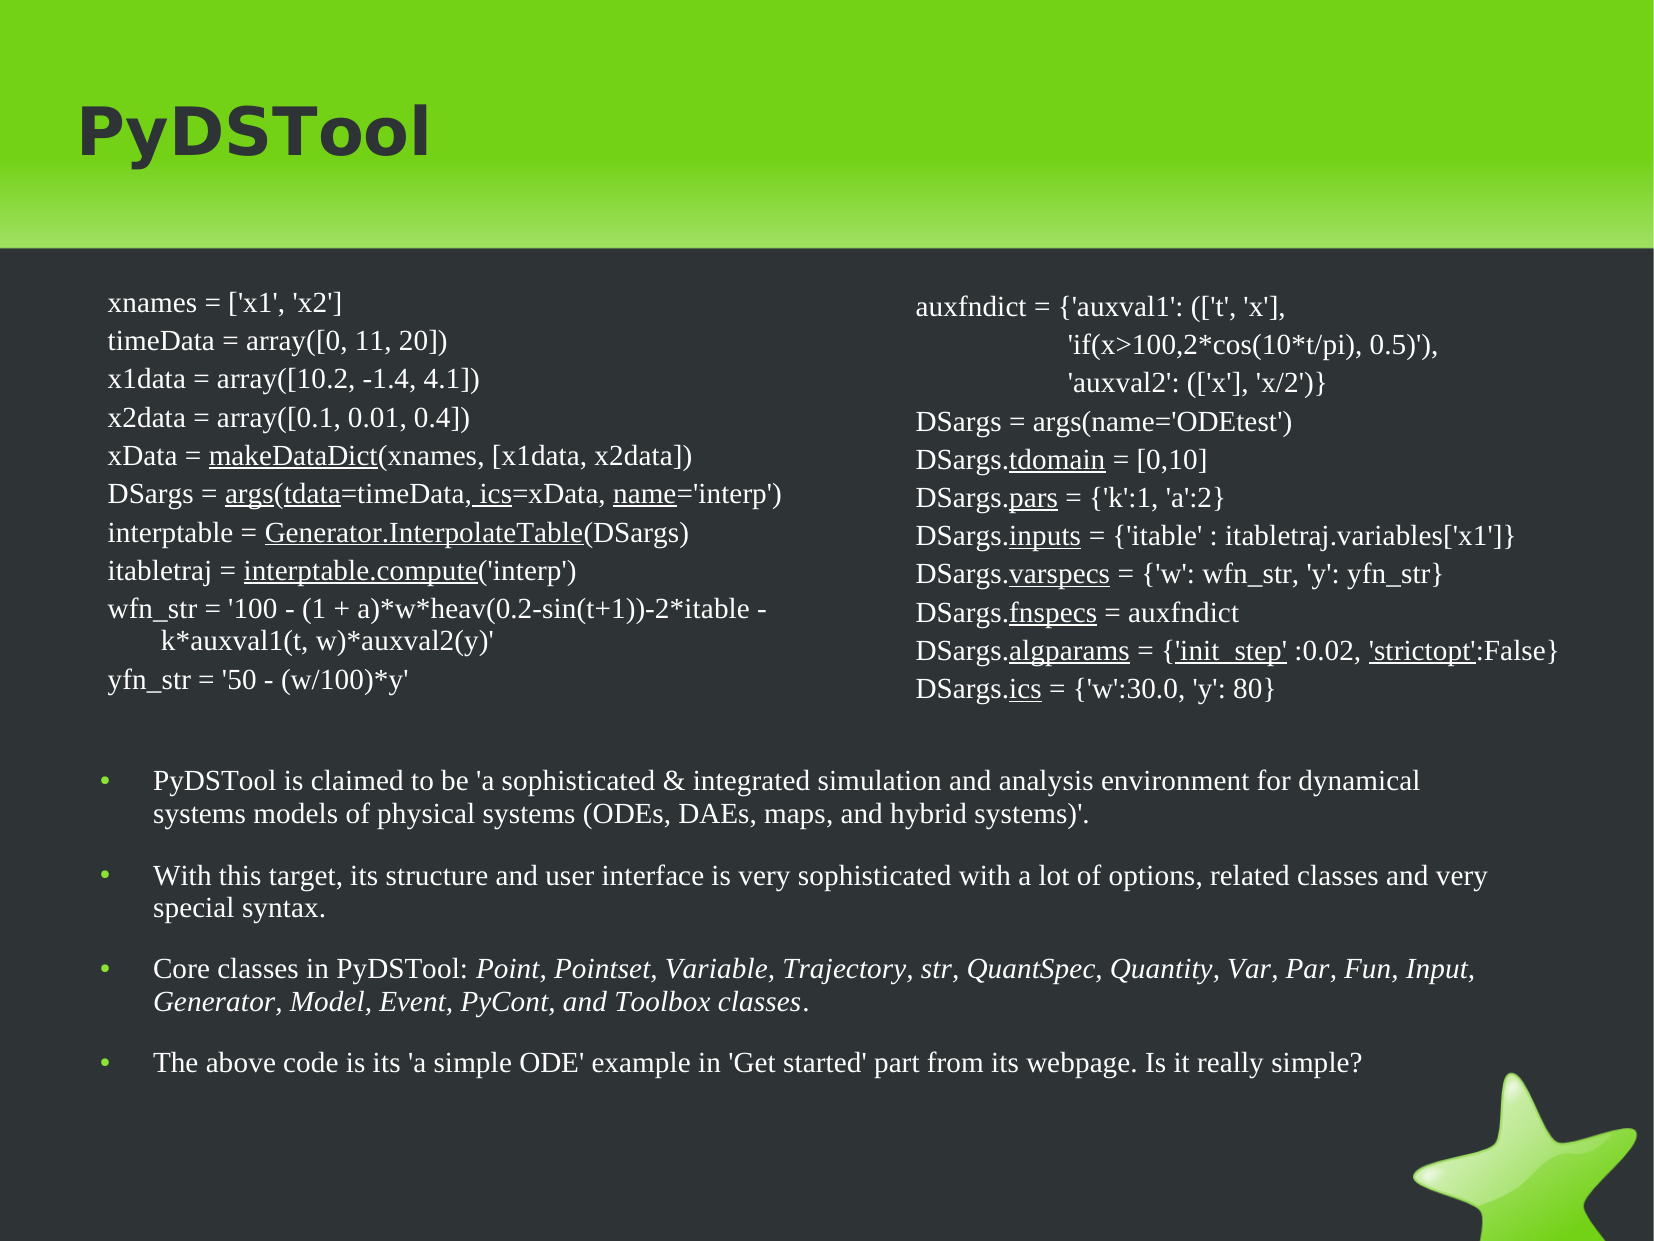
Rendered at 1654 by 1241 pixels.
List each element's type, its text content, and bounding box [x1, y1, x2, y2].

list PyDSTool is claimed to be 'a sophisticated & integrated simulation and analysis environment for dynamical systems models of physical systems (ODEs, DAEs, maps, and hybrid systems)'. With this target, its structure and user interface is very sophisticated with a lot of options, related classes and very special syntax. Core classes in PyDSTool: Point, Pointset, Variable, Trajectory, str, QuantSpec, Quantity, Var, Par, Fun, Input, Generator, Model, Event, PyCont, and Toolbox classes. The above code is its 'a simple ODE' example in 'Get started' part from its webpage. Is it really simple? [11, 764, 1500, 1156]
title PyDSTool [76, 29, 1565, 237]
list auxfndict = {'auxval1': (['t', 'x'], 'if(x>100,2*cos(10*t/pi), 0.5)'), 'auxval2': (['x'], 'x/2')} DSargs = args(name='ODEtest') DSargs.tdomain = [0,10] DSargs.pars = {'k':1, 'a':2} DSargs.inputs = {'itable' : itabletraj.variables['x1']} DSargs.varspecs = {'w': wfn_str, 'y': yfn_str} DSargs.fnspecs = auxfndict DSargs.algparams = {'init_step' :0.02, 'strictopt':False} DSargs.ics = {'w':30.0, 'y': 80} [845, 290, 1572, 741]
list xnames = ['x1', 'x2'] timeData = array([0, 11, 20]) x1data = array([10.2, -1.4, 4.1]) x2data = array([0.1, 0.01, 0.4]) xData = makeDataDict(xnames, [x1data, x2data]) DSargs = args(tdata=timeData, ics=xData, name='interp') interptable = Generator.InterpolateTable(DSargs) itabletraj = interptable.compute('interp') wfn_str = '100 - (1 + a)*w*heav(0.2-sin(t+1))-2*itable - k*auxval1(t, w)*auxval2(y)' yfn_str = '50 - (w/100)*y' [90, 286, 817, 732]
picture [0, 0, 1654, 1241]
